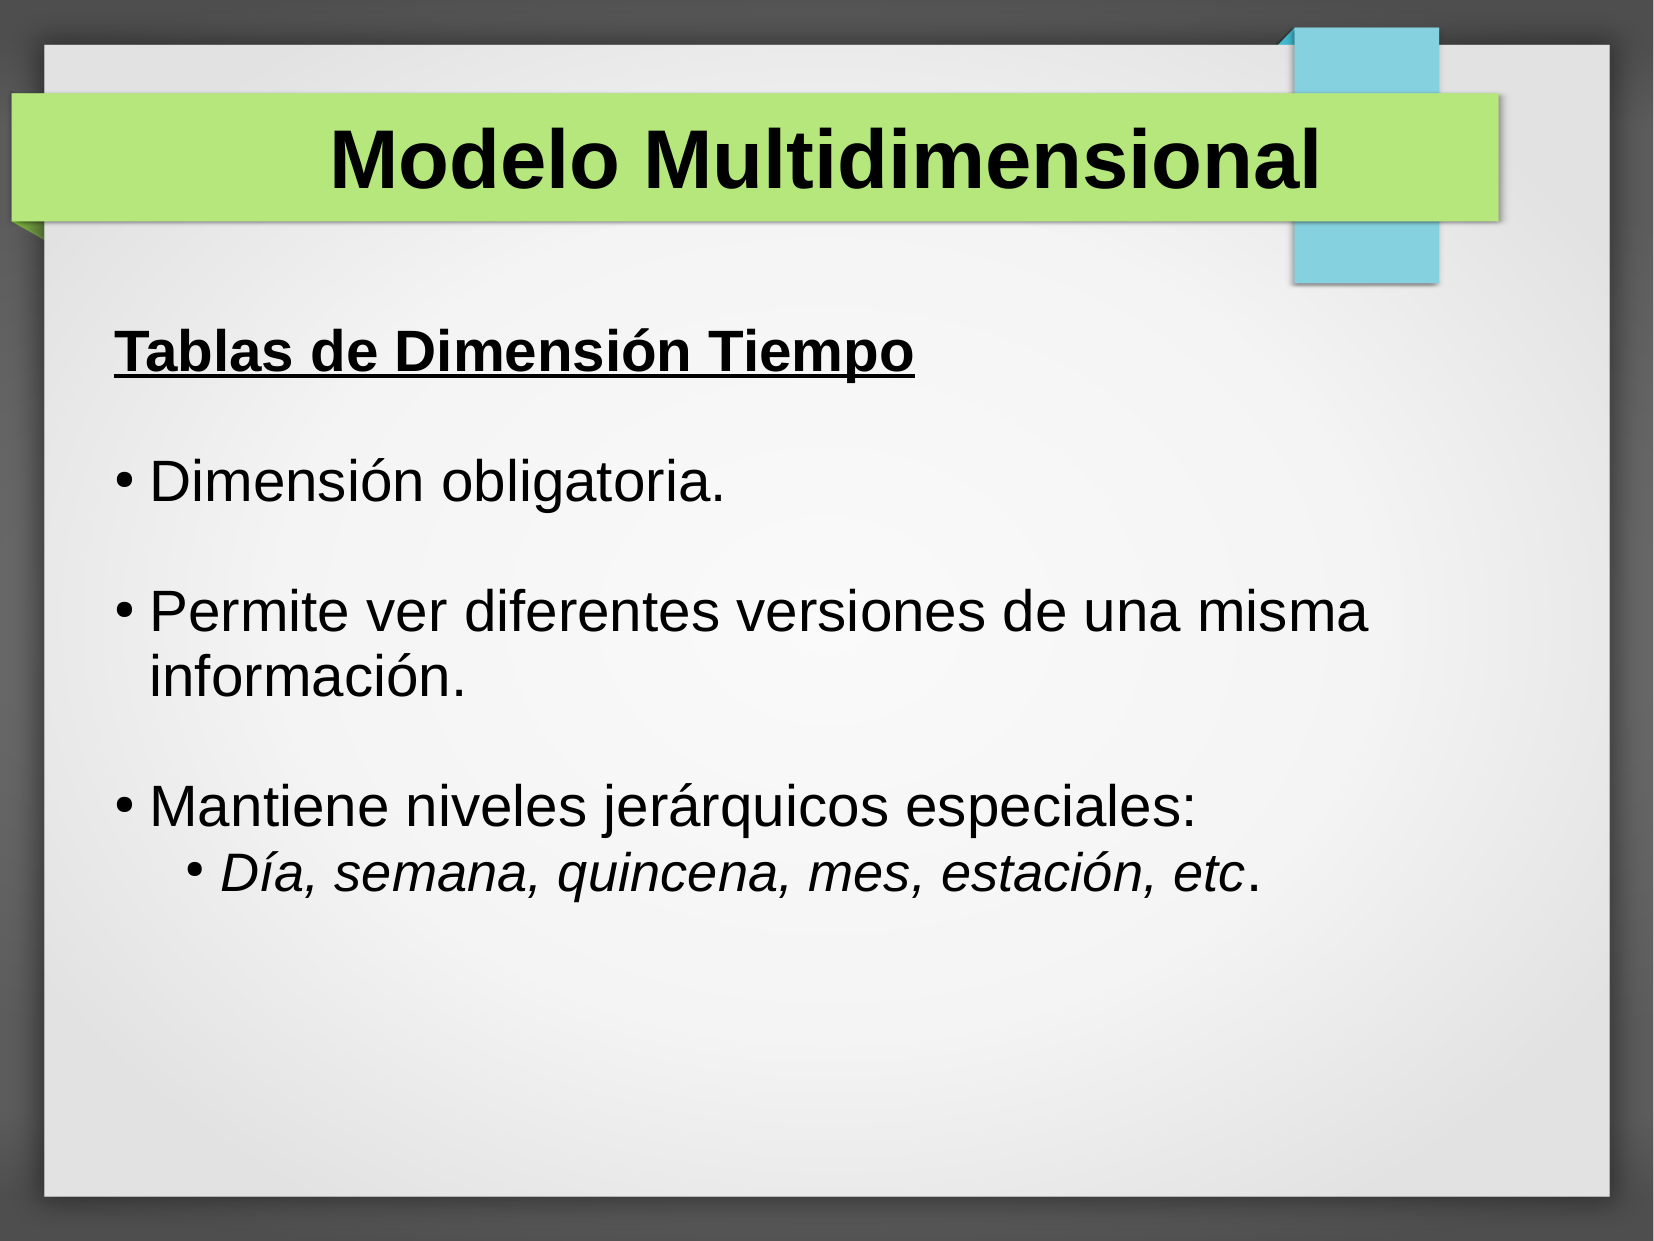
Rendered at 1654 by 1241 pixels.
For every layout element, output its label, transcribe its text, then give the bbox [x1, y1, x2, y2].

text_box Tablas de Dimensión Tiempo Dimensión obligatoria. Permite ver diferentes versiones de una misma información. Mantiene niveles jerárquicos especiales: Día, semana, quincena, mes, estación, etc. [99, 311, 1523, 914]
picture [0, 0, 1654, 1241]
title Modelo Multidimensional [70, 106, 1583, 213]
